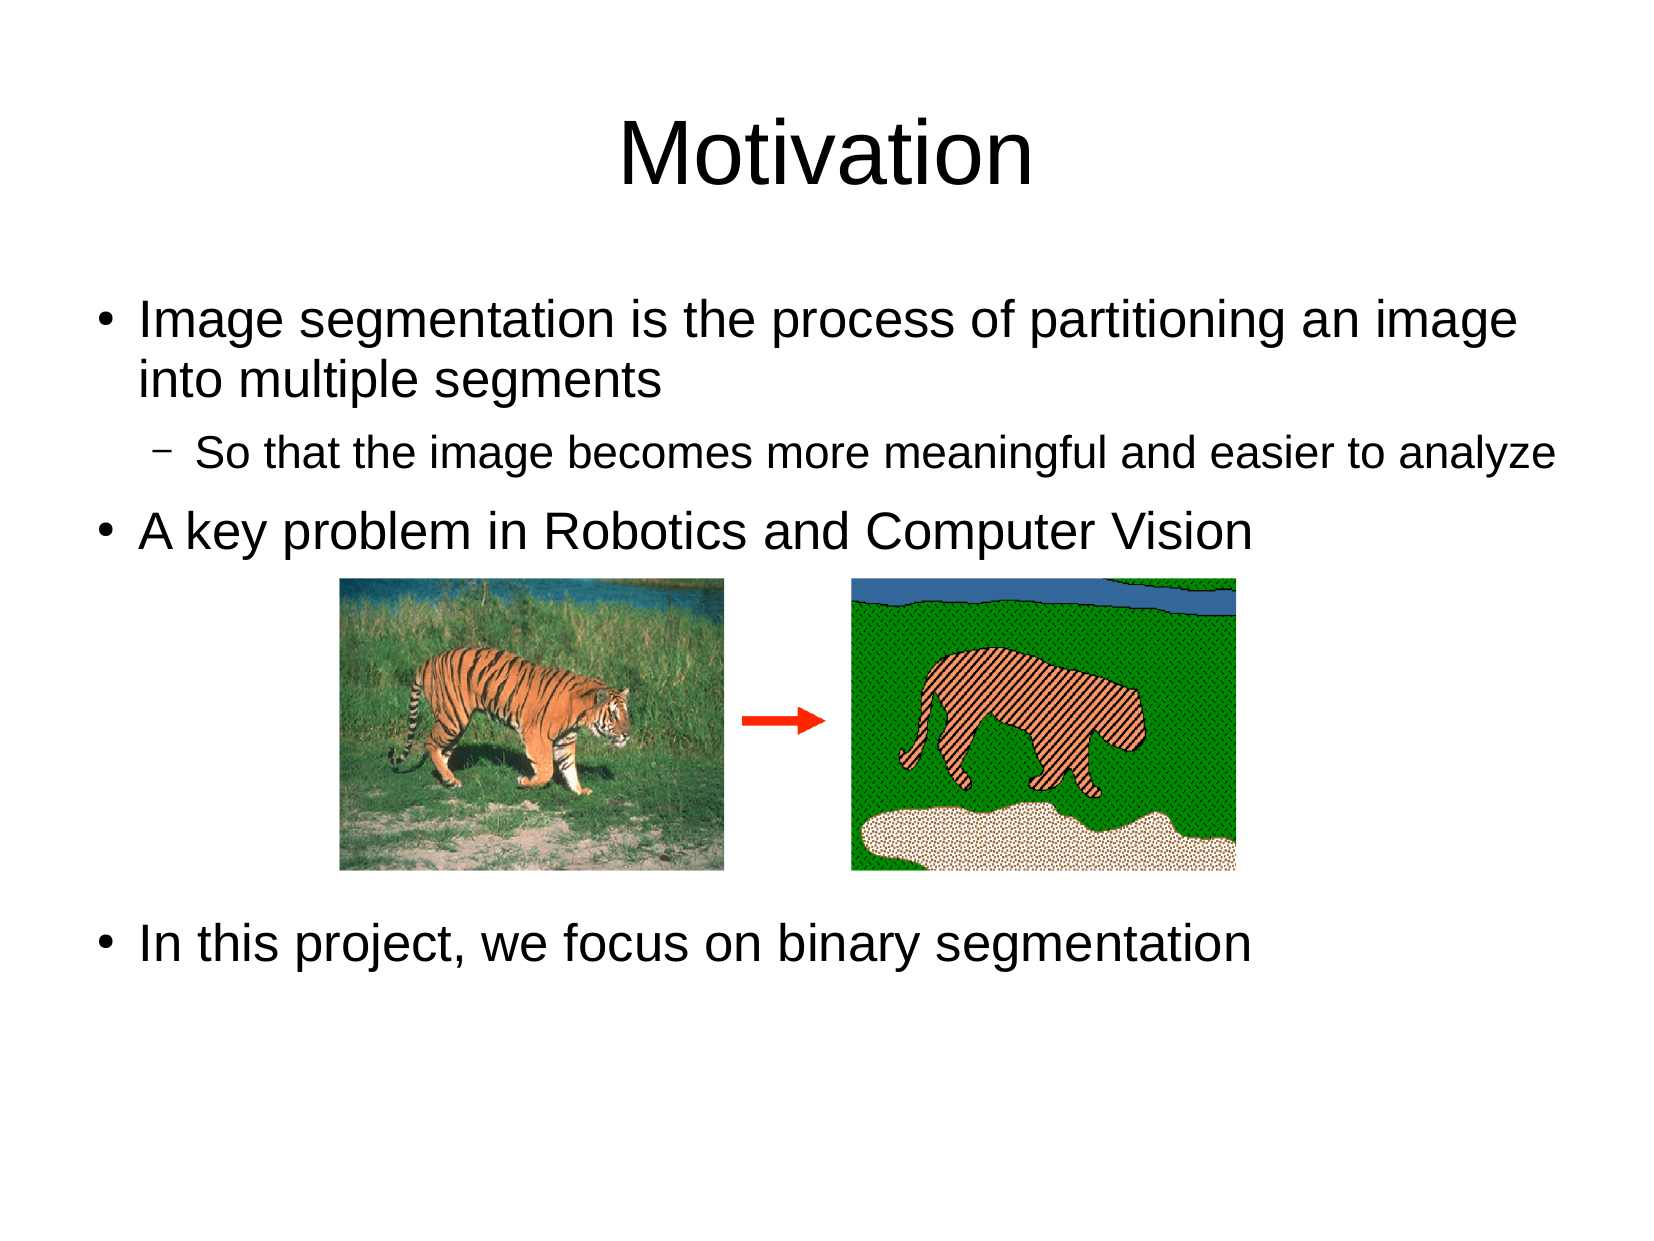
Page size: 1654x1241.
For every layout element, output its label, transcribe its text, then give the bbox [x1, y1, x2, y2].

title Motivation [82, 49, 1571, 257]
picture [330, 569, 1246, 881]
list Image segmentation is the process of partitioning an image into multiple segments So that the image becomes more meaningful and easier to analyze A key problem in Robotics and Computer Vision In this project, we focus on binary segmentation [82, 290, 1571, 1010]
